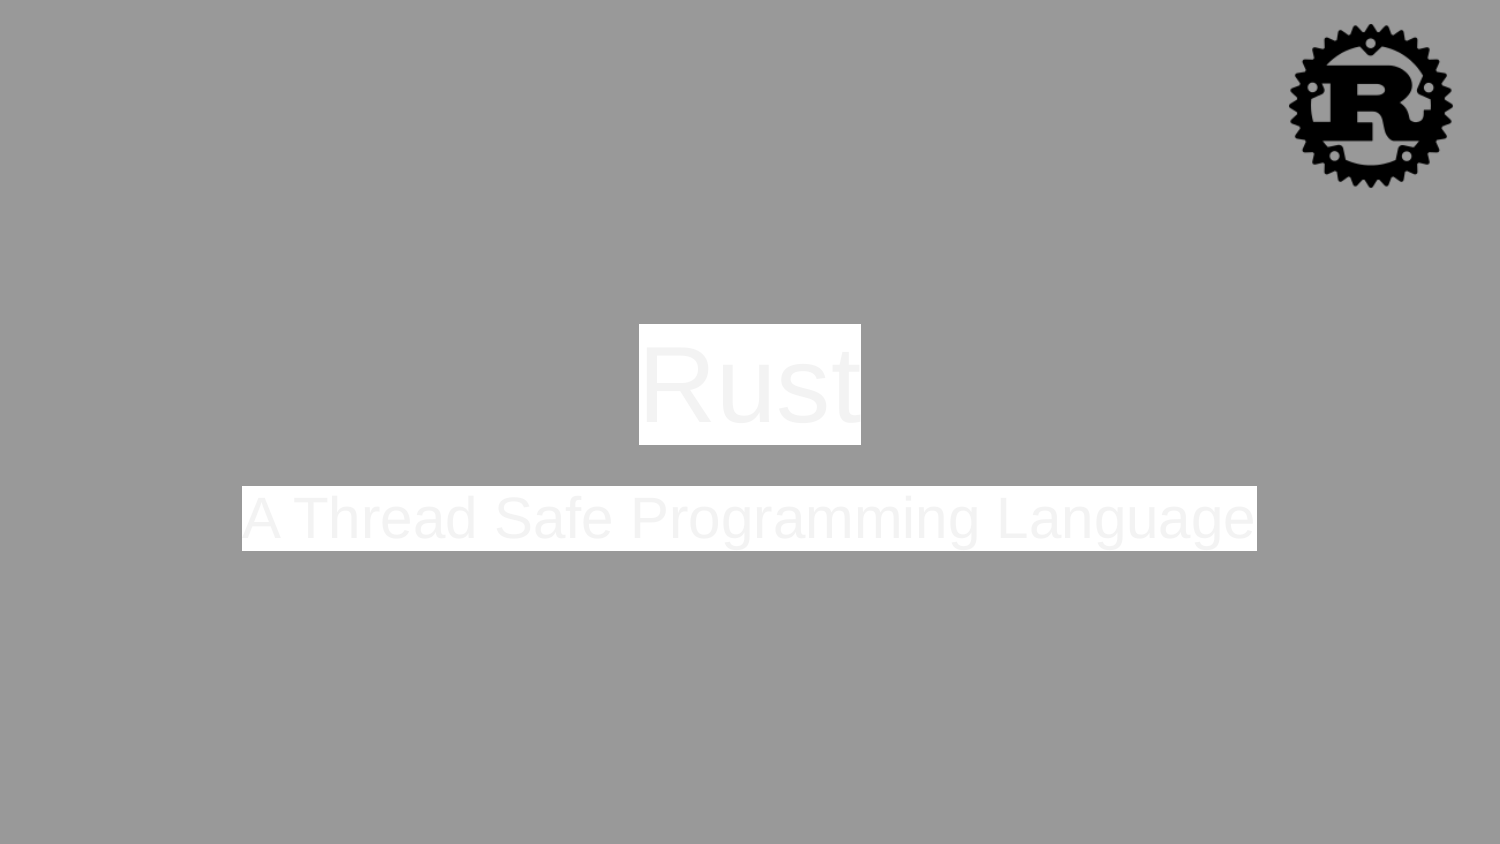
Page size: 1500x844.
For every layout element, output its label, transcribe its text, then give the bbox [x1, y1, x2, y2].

title Rust [51, 122, 1449, 459]
subtitle A Thread Safe Programming Language [51, 464, 1449, 595]
picture [1288, 23, 1454, 190]
